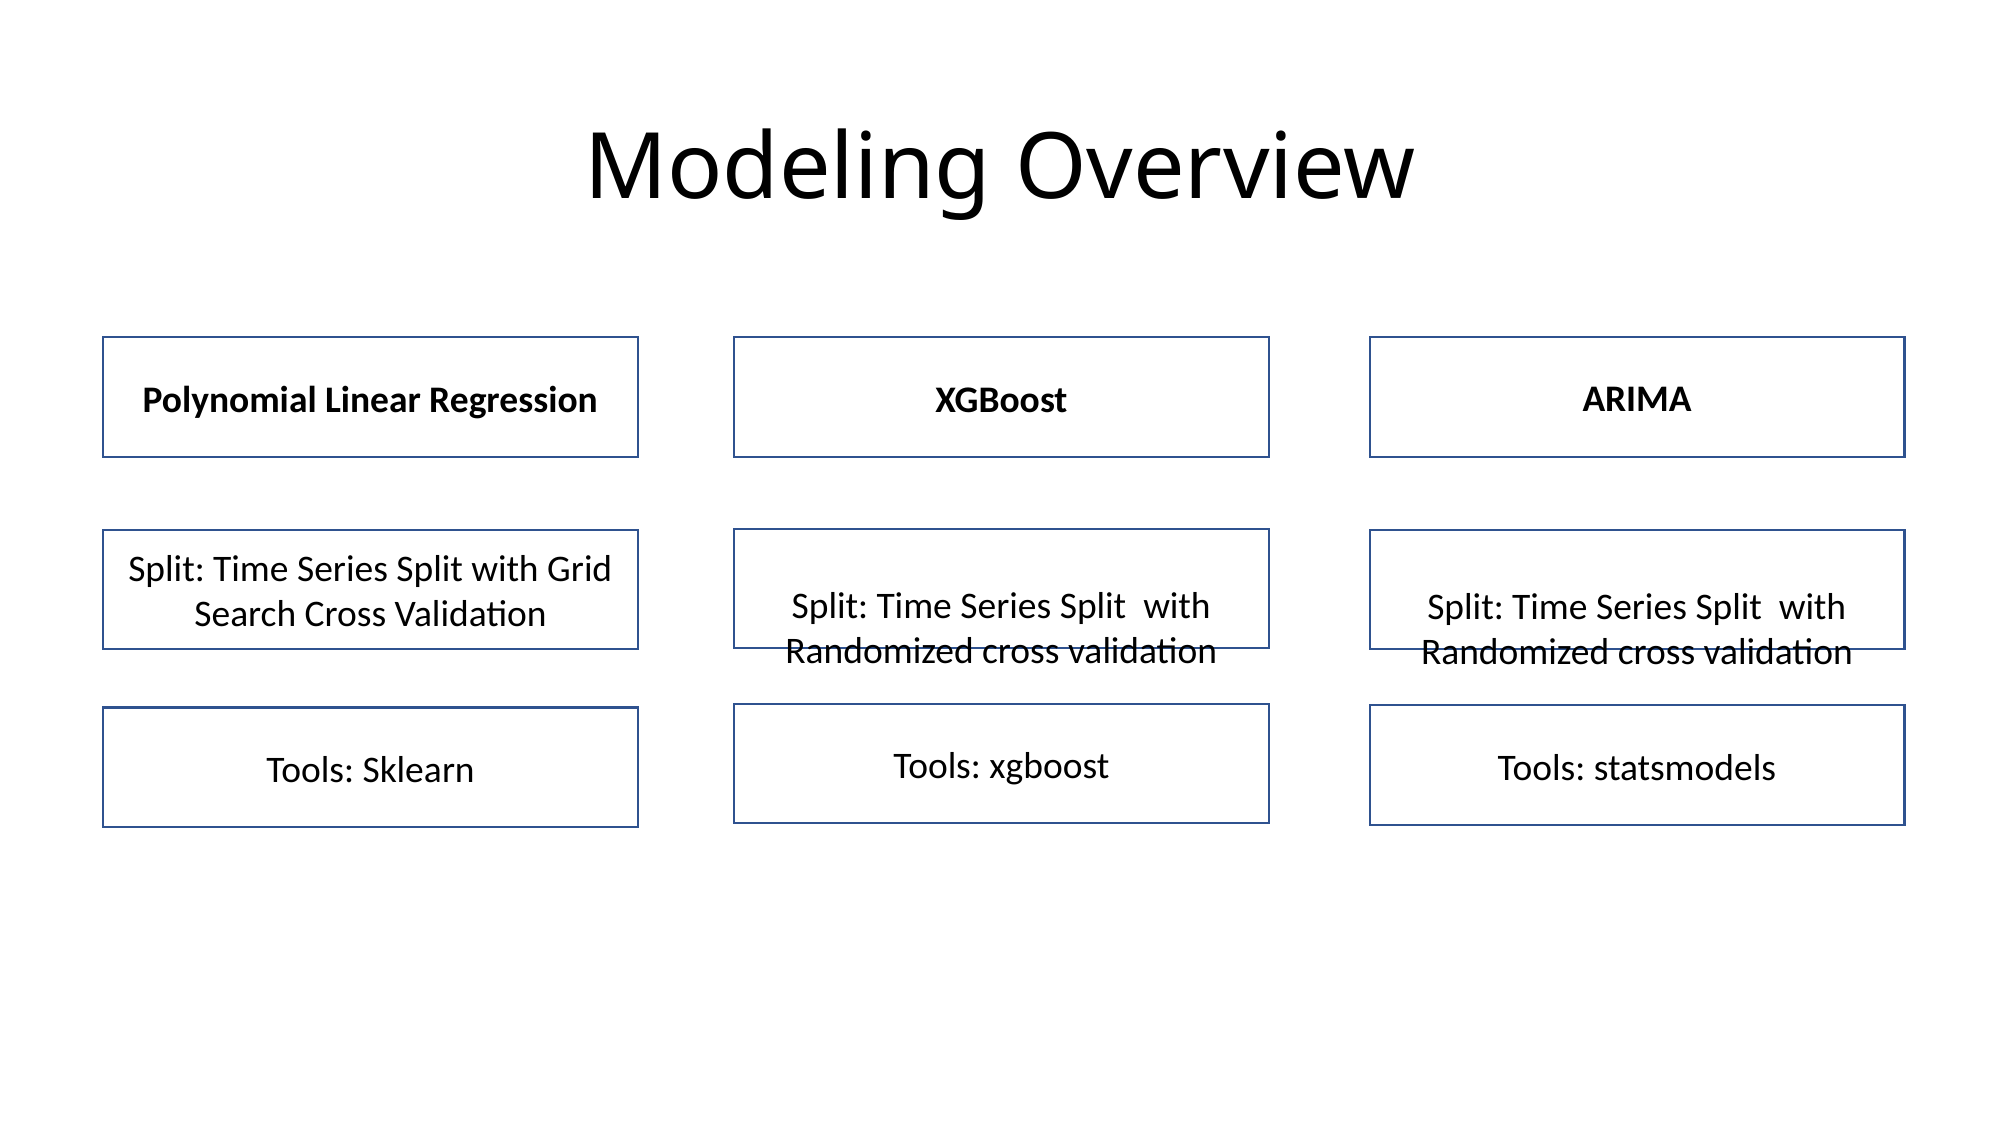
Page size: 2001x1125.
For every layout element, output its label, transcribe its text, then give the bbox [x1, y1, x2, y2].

text_box Tools: statsmodels [1370, 705, 1904, 825]
text_box Split: Time Series Split with Randomized cross validation [734, 529, 1269, 648]
title Modeling Overview [137, 59, 1863, 278]
text_box Split: Time Series Split with Grid Search Cross Validation [103, 530, 638, 649]
text_box Tools: xgboost [734, 704, 1269, 823]
text_box Polynomial Linear Regression [103, 337, 638, 457]
text_box XGBoost [734, 337, 1269, 457]
text_box ARIMA [1370, 337, 1904, 457]
text_box Split: Time Series Split with Randomized cross validation [1370, 530, 1904, 649]
text_box Tools: Sklearn [103, 707, 638, 827]
